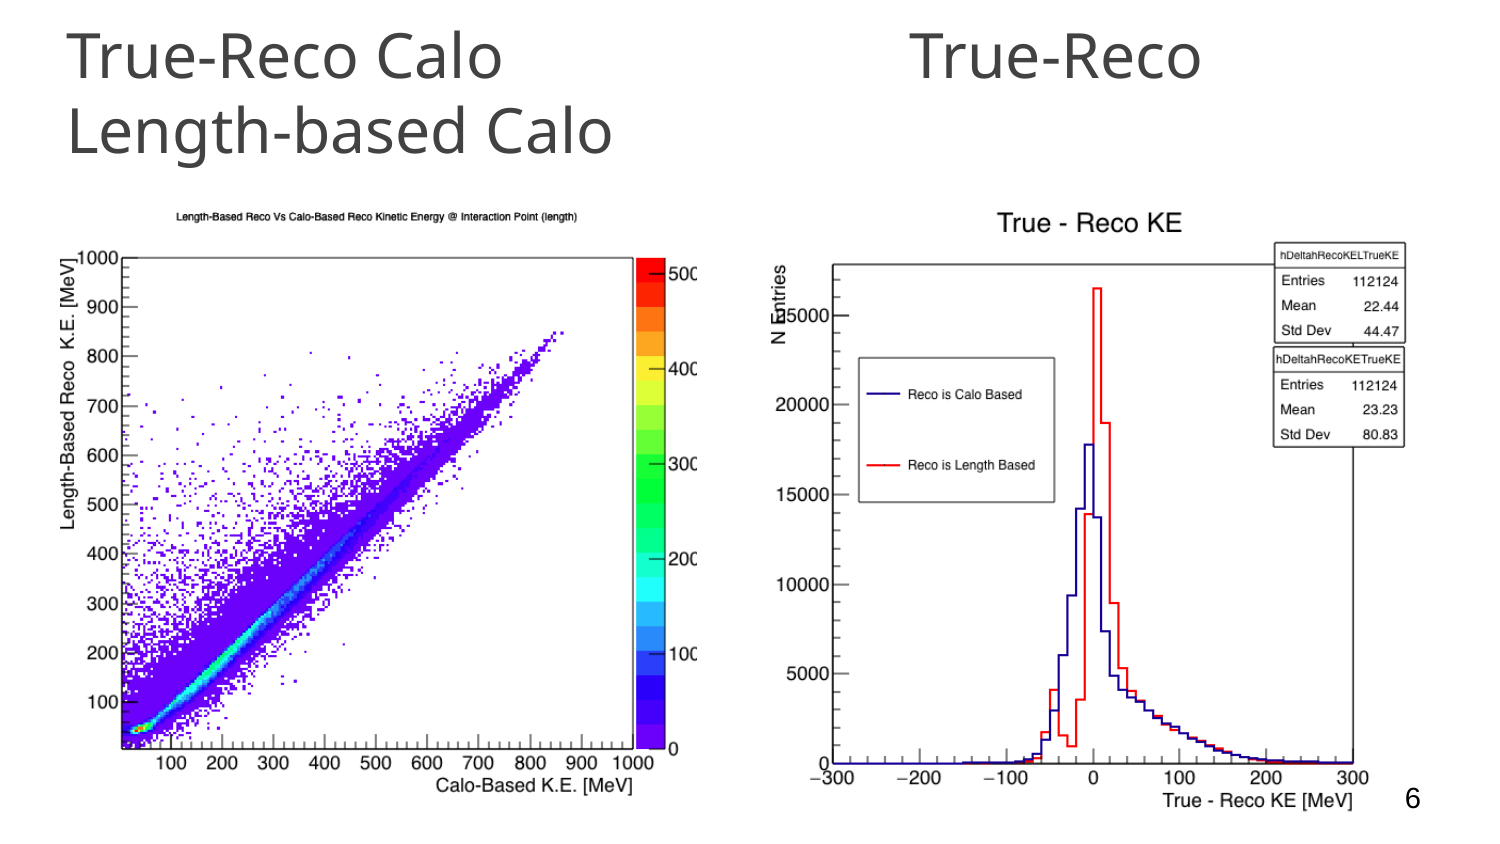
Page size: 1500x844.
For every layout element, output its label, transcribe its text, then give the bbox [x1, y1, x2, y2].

slide_number <number> [1389, 764, 1480, 830]
picture [771, 206, 1416, 819]
picture [59, 197, 697, 811]
title True-Reco Calo True-Reco Length-based Calo [51, 61, 1449, 182]
